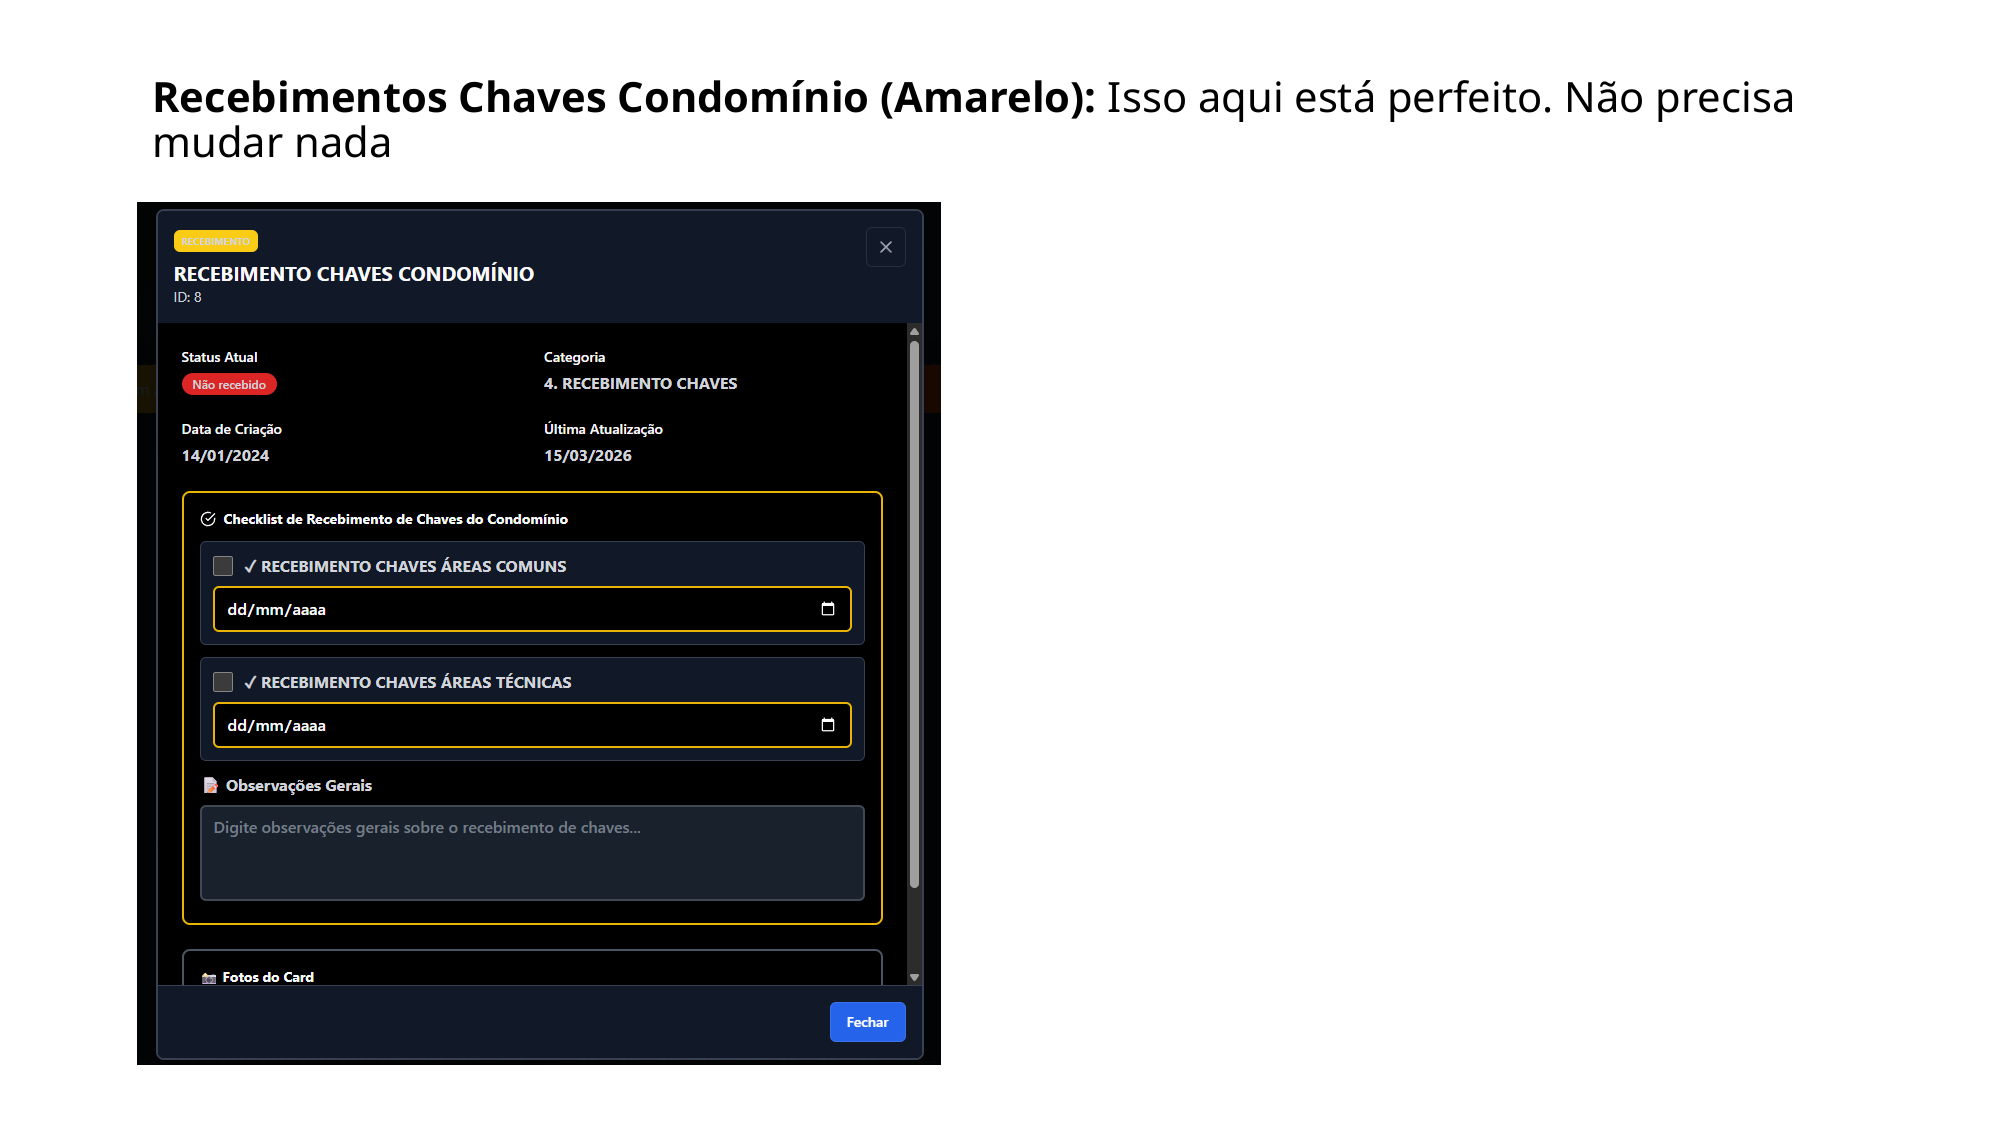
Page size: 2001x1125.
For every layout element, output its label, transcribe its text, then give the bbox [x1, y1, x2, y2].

title Recebimentos Chaves Condomínio (Amarelo): Isso aqui está perfeito. Não precisa mudar nada [137, 49, 1863, 194]
picture [137, 202, 941, 1065]
